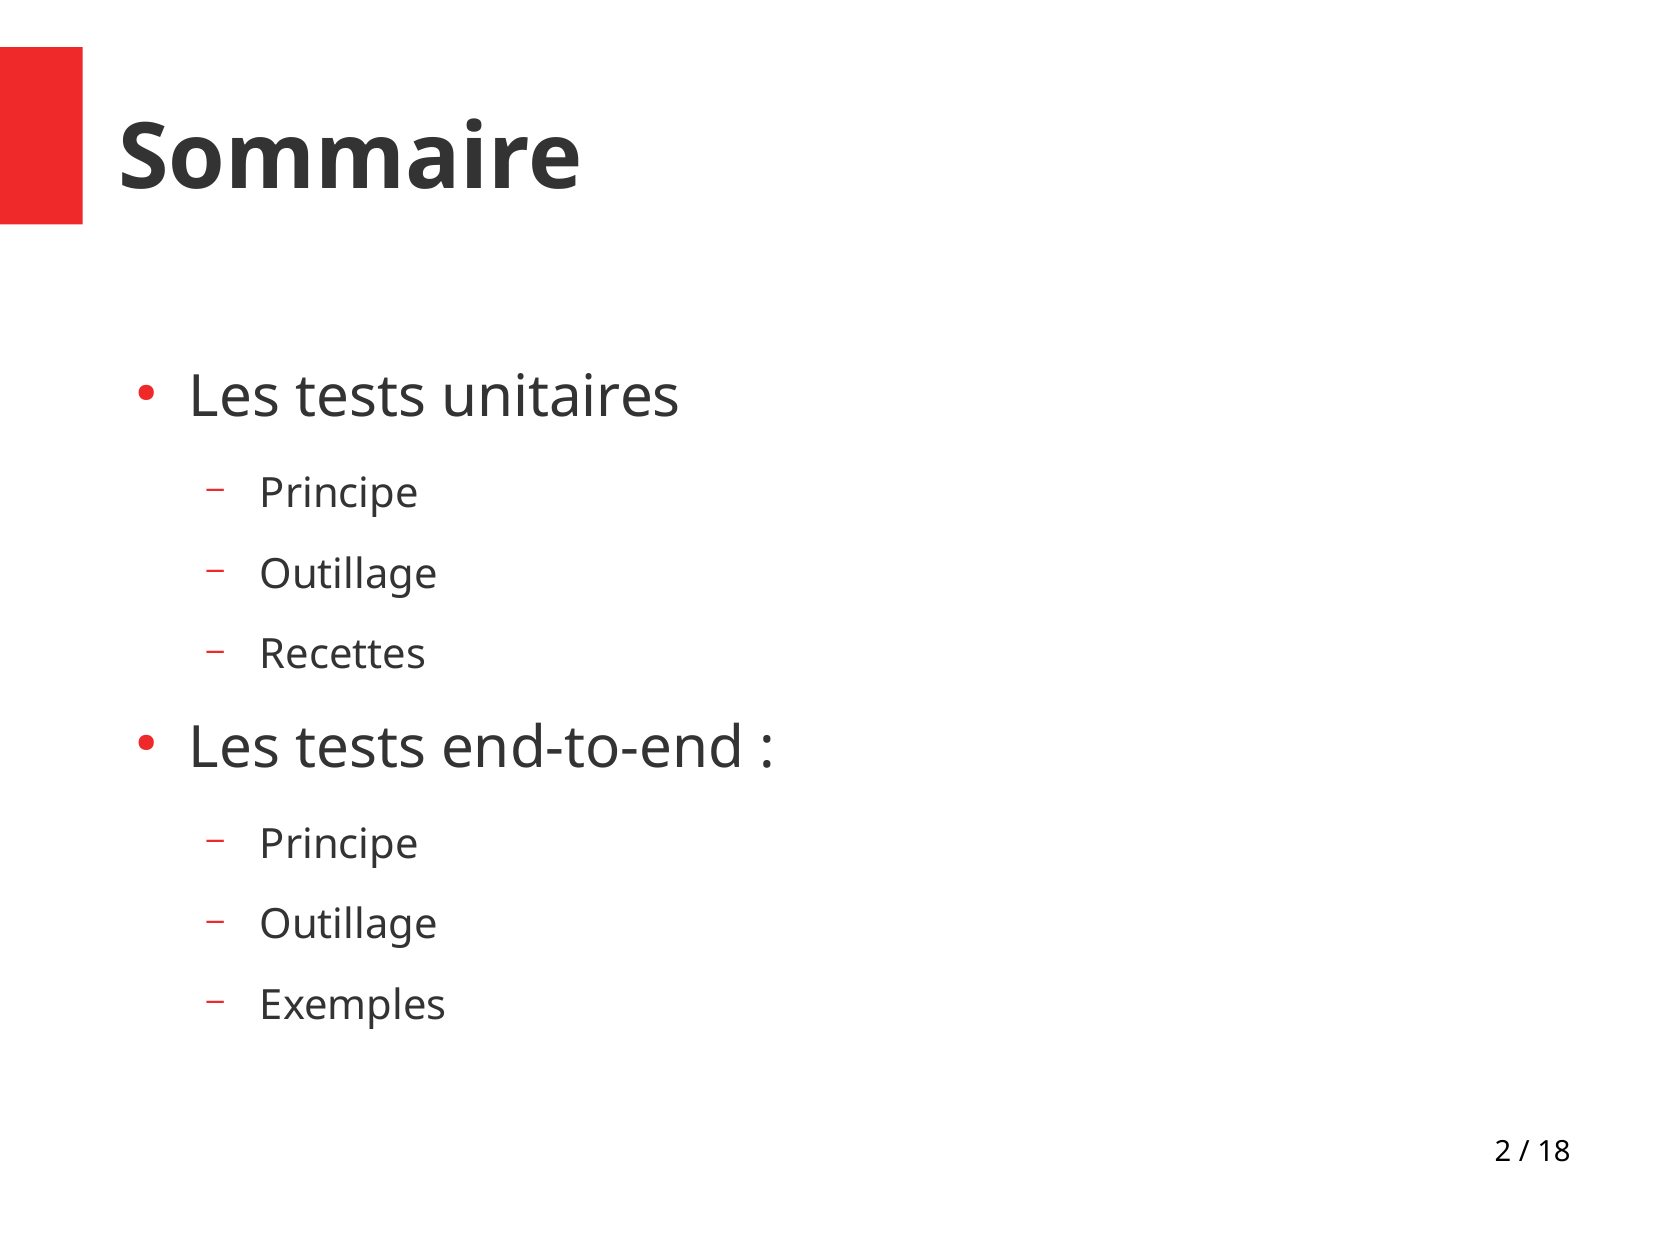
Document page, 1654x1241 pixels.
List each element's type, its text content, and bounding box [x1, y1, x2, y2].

title Sommaire [118, 49, 1571, 257]
list Les tests unitaires Principe Outillage Recettes Les tests end-to-end : Principe Outillage Exemples [118, 354, 1536, 1074]
